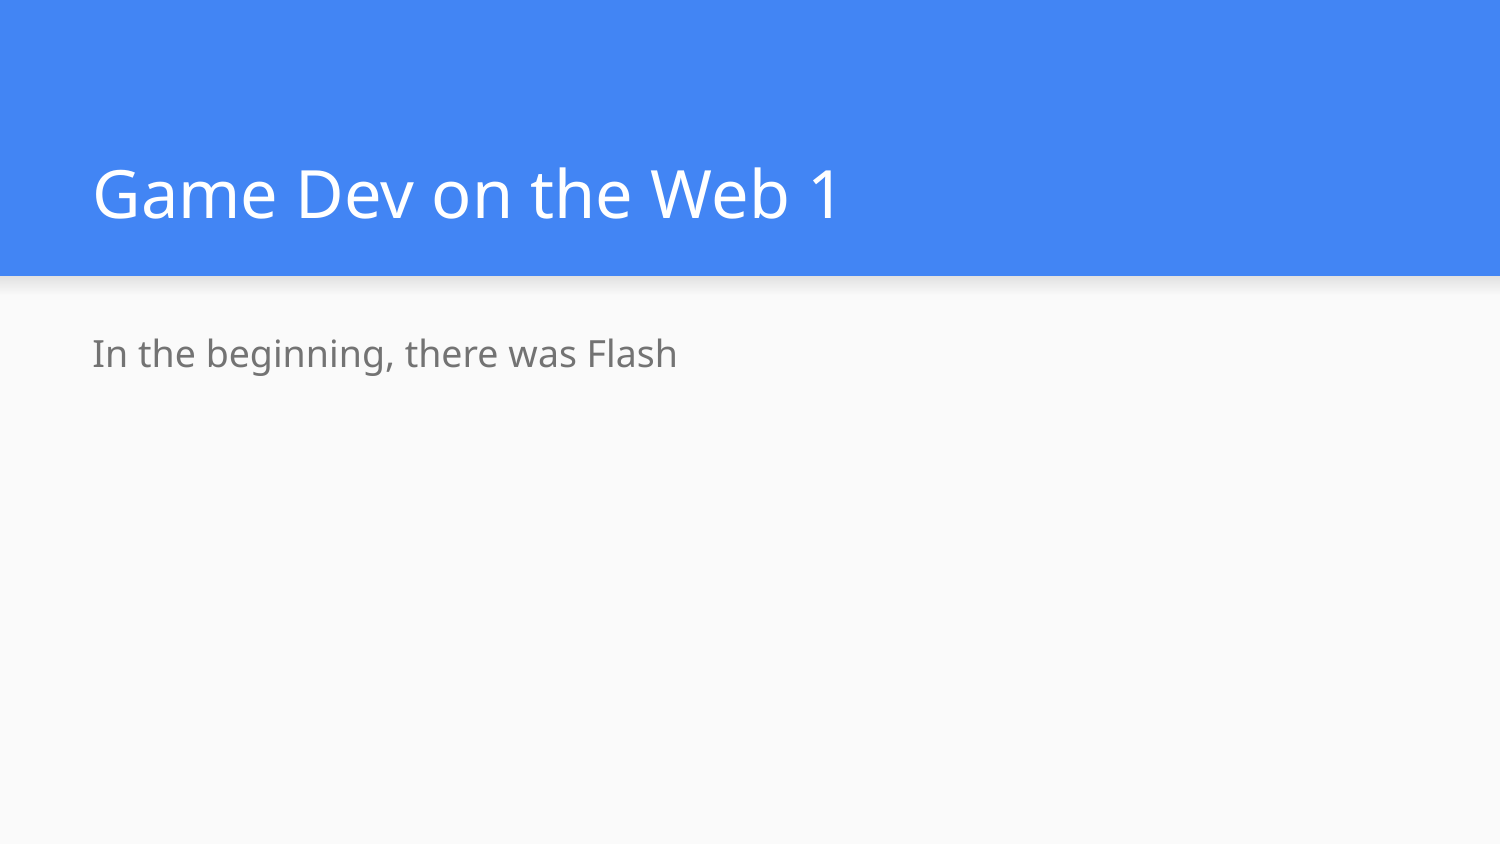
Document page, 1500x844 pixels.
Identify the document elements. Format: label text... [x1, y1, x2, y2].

list In the beginning, there was Flash [77, 314, 1427, 760]
title Game Dev on the Web 1 [77, 121, 1427, 248]
